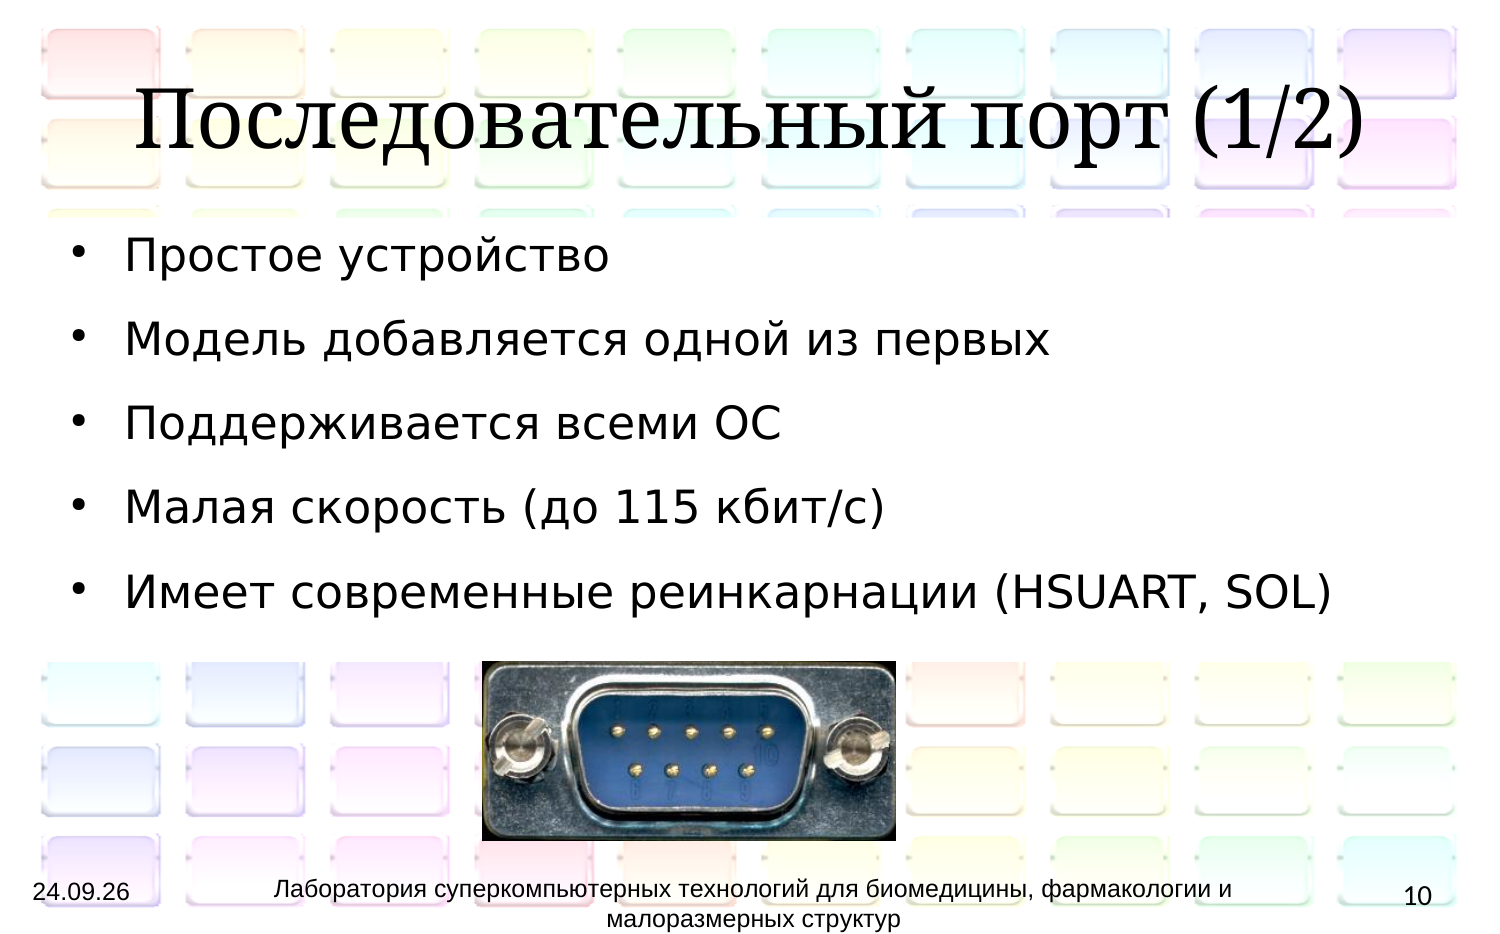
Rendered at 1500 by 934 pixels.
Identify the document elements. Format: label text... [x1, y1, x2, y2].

text_box Лаборатория суперкомпьютерных технологий для биомедицины, фармакологии и малоразмерных структур [171, 864, 1338, 915]
text_box <номер> [1387, 868, 1473, 918]
list Простое устройство Модель добавляется одной из первых Поддерживается всеми ОС Малая скорость (до 115 кбит/с) Имеет современные реинкарнации (HSUART, SOL) [37, 217, 1465, 662]
title Последовательный порт (1/2) [75, 37, 1426, 193]
text_box 11.03.12 [17, 868, 184, 918]
picture [0, 0, 1500, 934]
